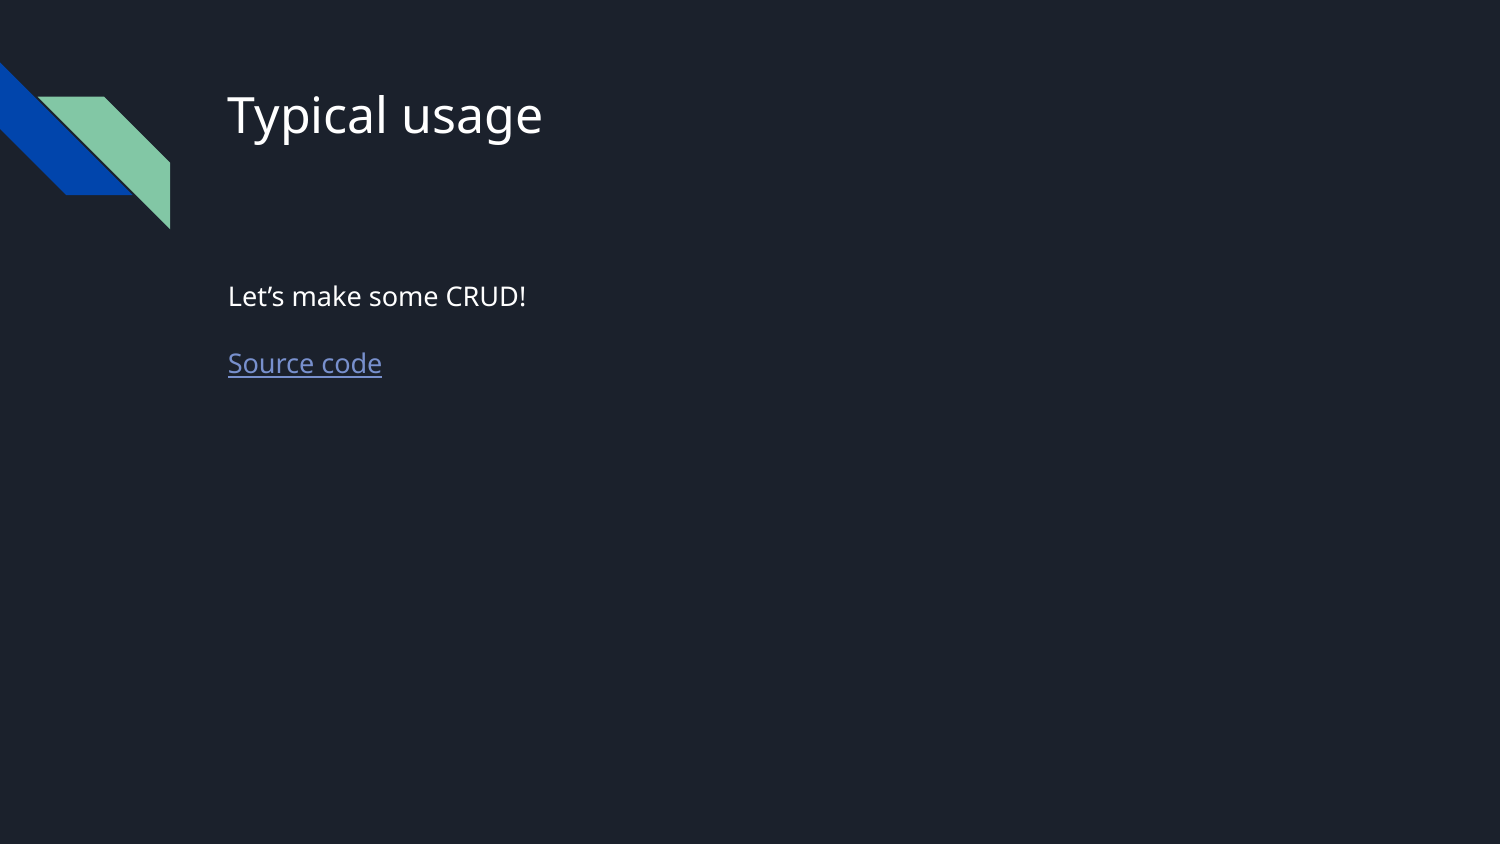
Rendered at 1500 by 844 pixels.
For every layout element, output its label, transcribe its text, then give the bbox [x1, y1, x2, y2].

list Let’s make some CRUD! Source code [212, 257, 1368, 735]
title Typical usage [212, 64, 1368, 215]
